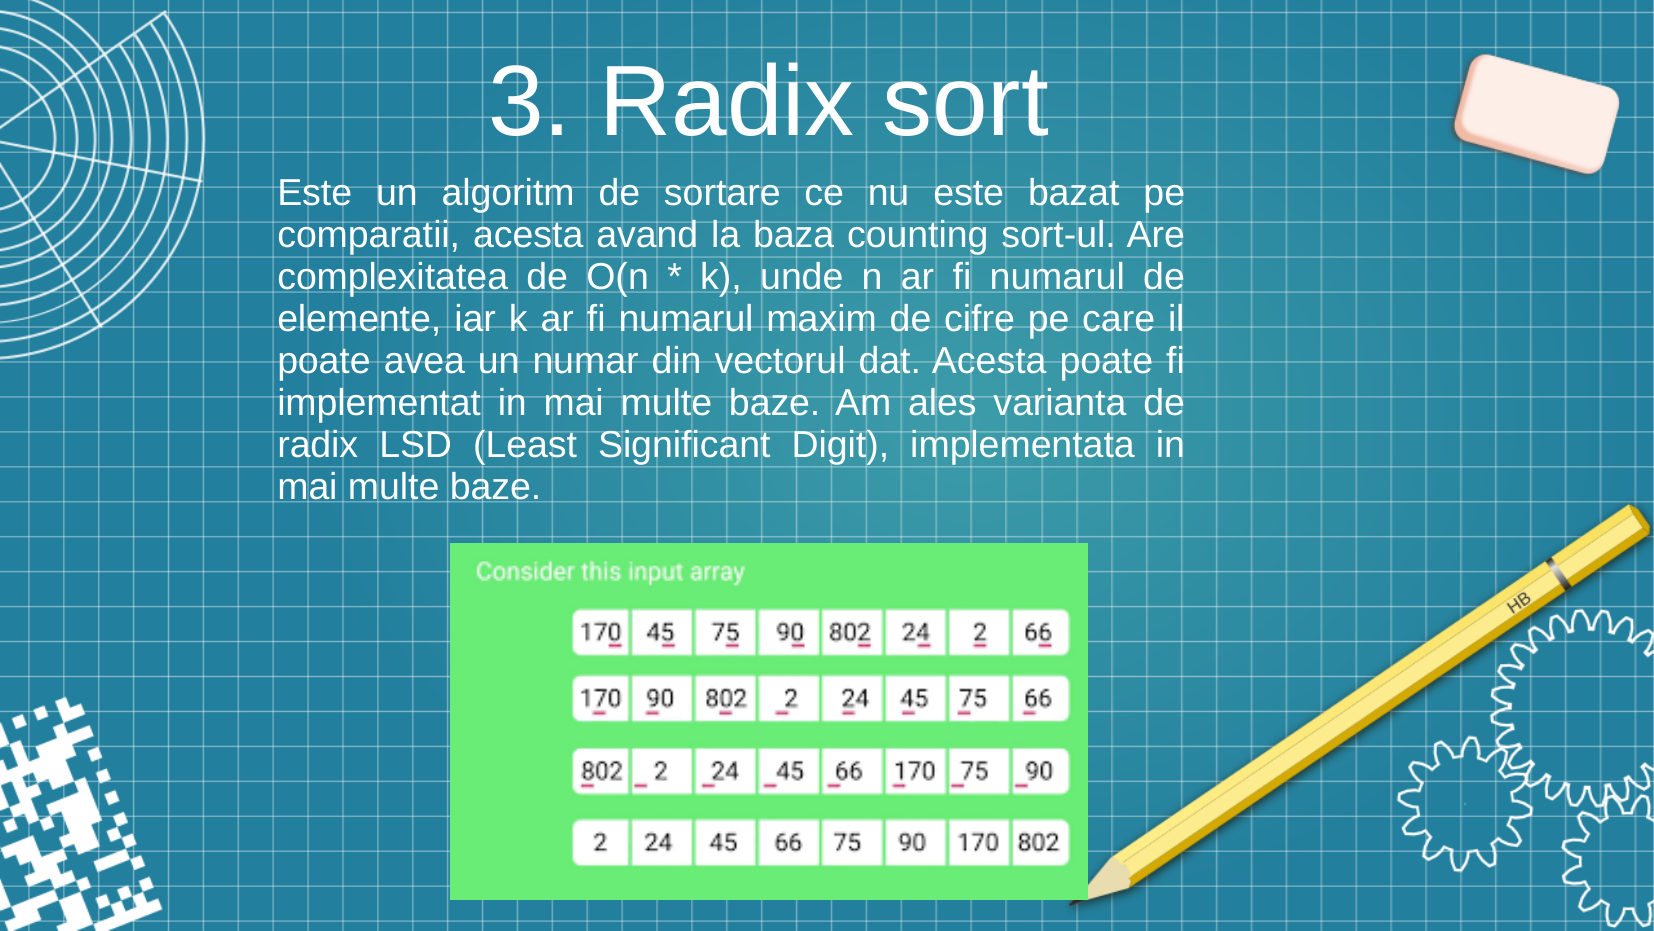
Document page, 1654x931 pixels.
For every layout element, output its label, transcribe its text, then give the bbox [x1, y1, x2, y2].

text_box 3. Radix sort [225, 37, 1313, 165]
picture [0, 0, 1654, 931]
text_box Este un algoritm de sortare ce nu este bazat pe comparatii, acesta avand la baza counting sort-ul. Are complexitatea de O(n * k), unde n ar fi numarul de elemente, iar k ar fi numarul maxim de cifre pe care il poate avea un numar din vectorul dat. Acesta poate fi implementat in mai multe baze. Am ales varianta de radix LSD (Least Significant Digit), implementata in mai multe baze. [262, 164, 1201, 526]
